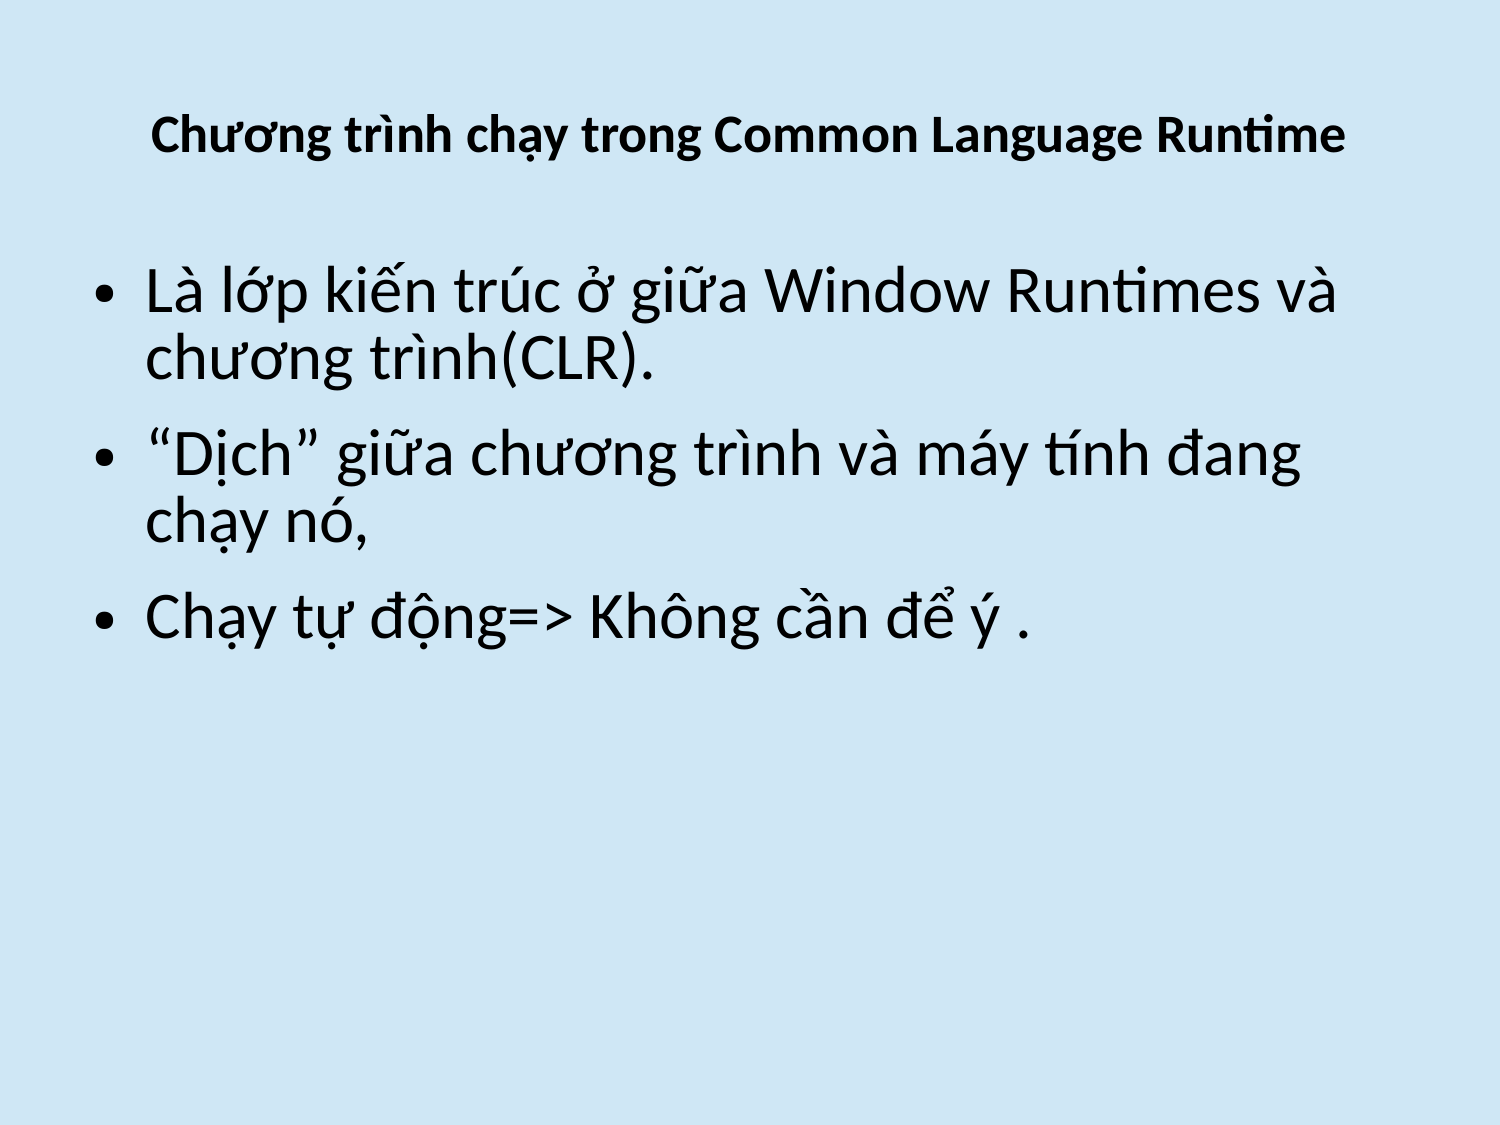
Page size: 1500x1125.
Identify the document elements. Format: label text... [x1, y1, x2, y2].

title Chương trình chạy trong Common Language Runtime [75, 45, 1425, 233]
list Là lớp kiến trúc ở giữa Window Runtimes và chương trình(CLR). “Dịch” giữa chương trình và máy tính đang chạy nó, Chạy tự động=> Không cần để ý . [75, 262, 1425, 1005]
